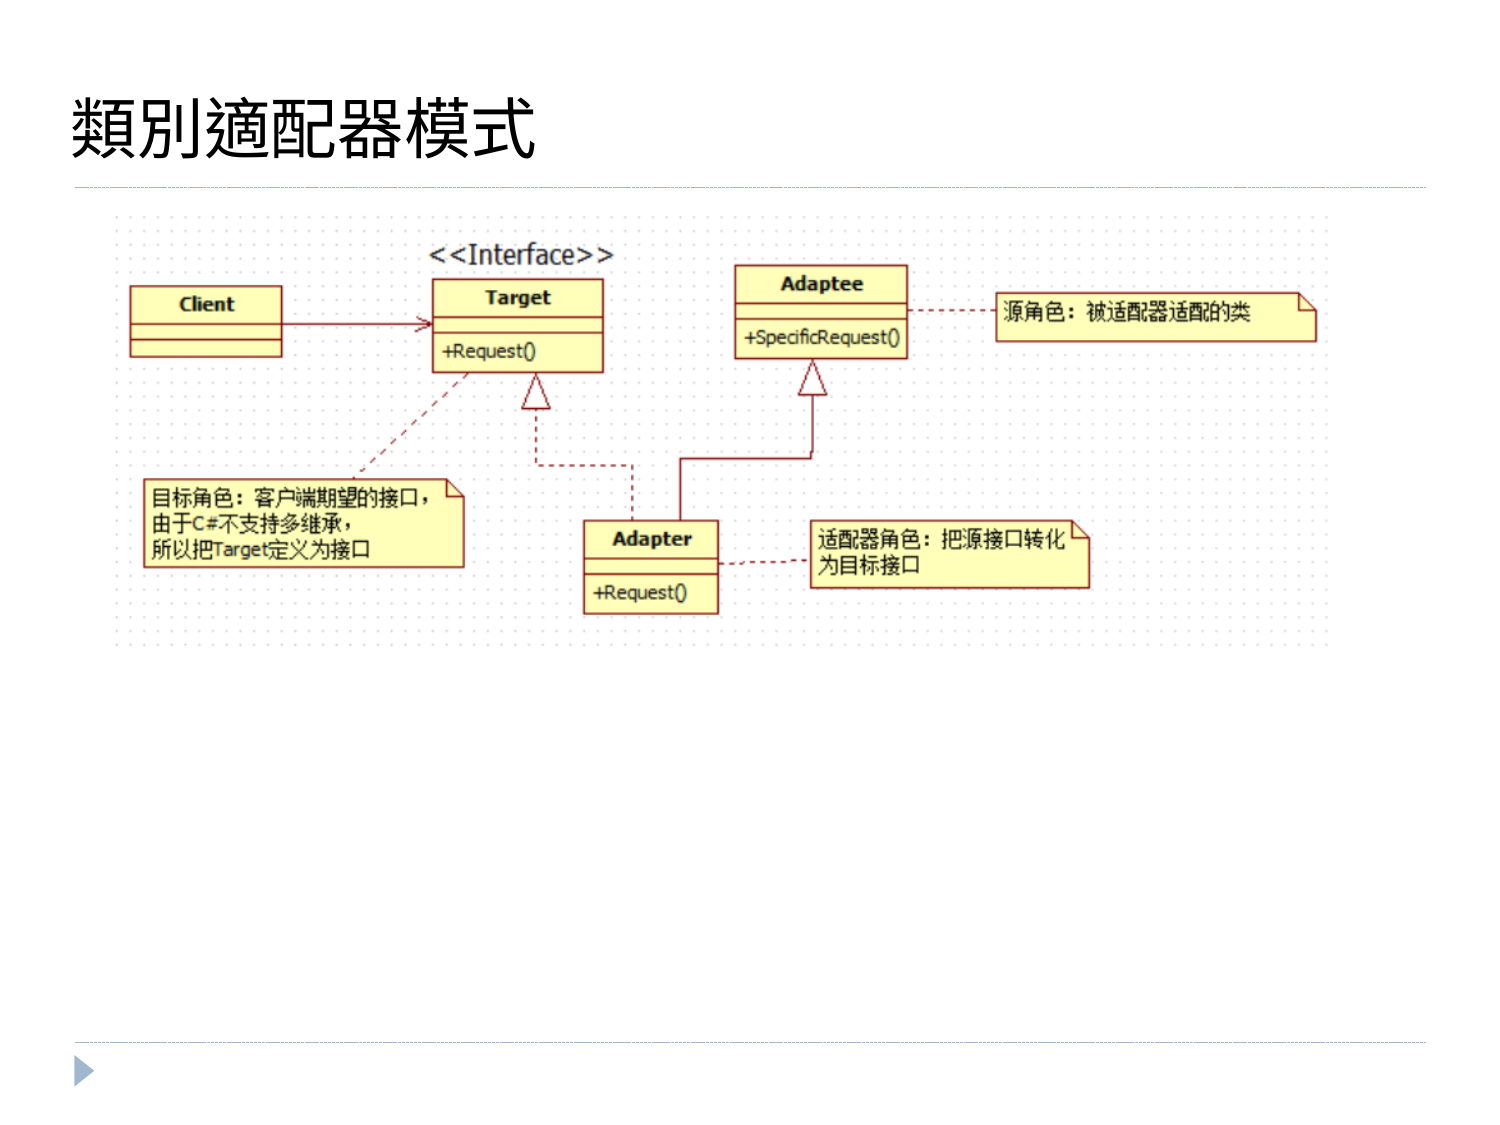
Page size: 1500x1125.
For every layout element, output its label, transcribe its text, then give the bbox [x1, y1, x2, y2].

picture [106, 200, 1388, 650]
title 類別適配器模式 [55, 11, 1406, 175]
